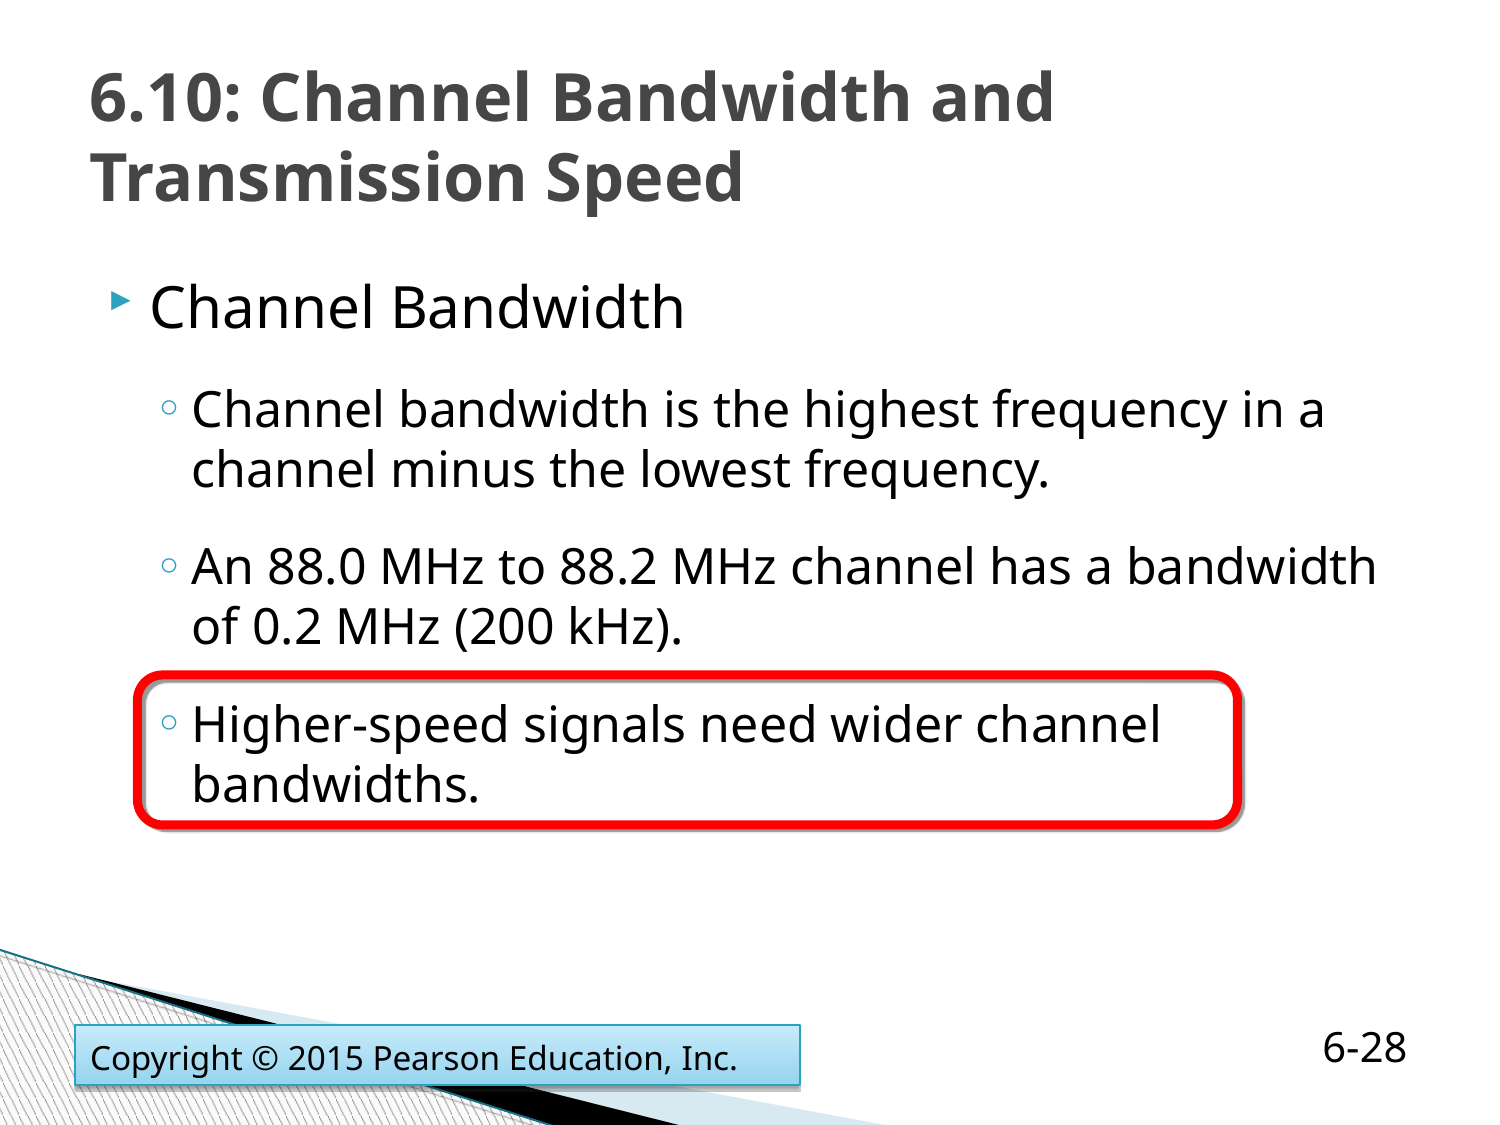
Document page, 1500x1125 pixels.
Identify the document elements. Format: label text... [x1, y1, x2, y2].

picture [0, 952, 543, 1125]
title 6.10: Channel Bandwidth and Transmission Speed [75, 45, 1425, 225]
footer Copyright © 2015 Pearson Education, Inc. [75, 1025, 800, 1085]
list Channel Bandwidth Channel bandwidth is the highest frequency in a channel minus the lowest frequency. An 88.0 MHz to 88.2 MHz channel has a bandwidth of 0.2 MHz (200 kHz). Higher-speed signals need wider channel bandwidths. [75, 262, 1425, 986]
slide_number 6-1 [1250, 1025, 1423, 1085]
